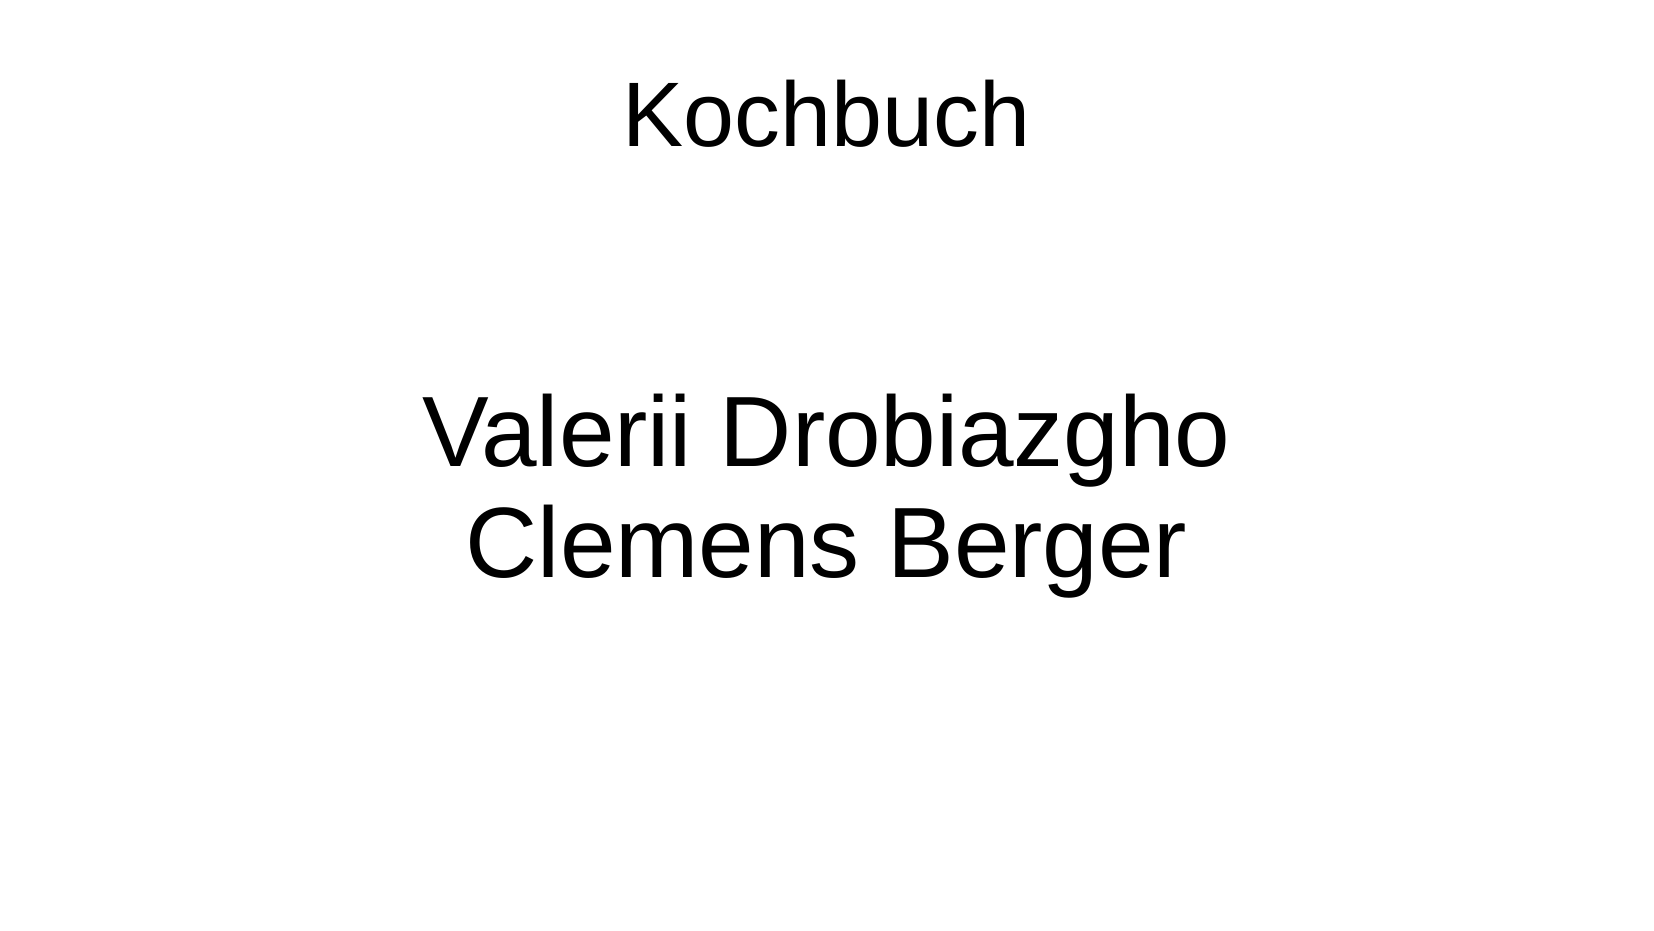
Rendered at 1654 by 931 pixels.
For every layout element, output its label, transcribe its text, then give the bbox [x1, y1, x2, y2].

subtitle Valerii Drobiazgho Clemens Berger [82, 217, 1571, 758]
title Kochbuch [82, 37, 1571, 193]
